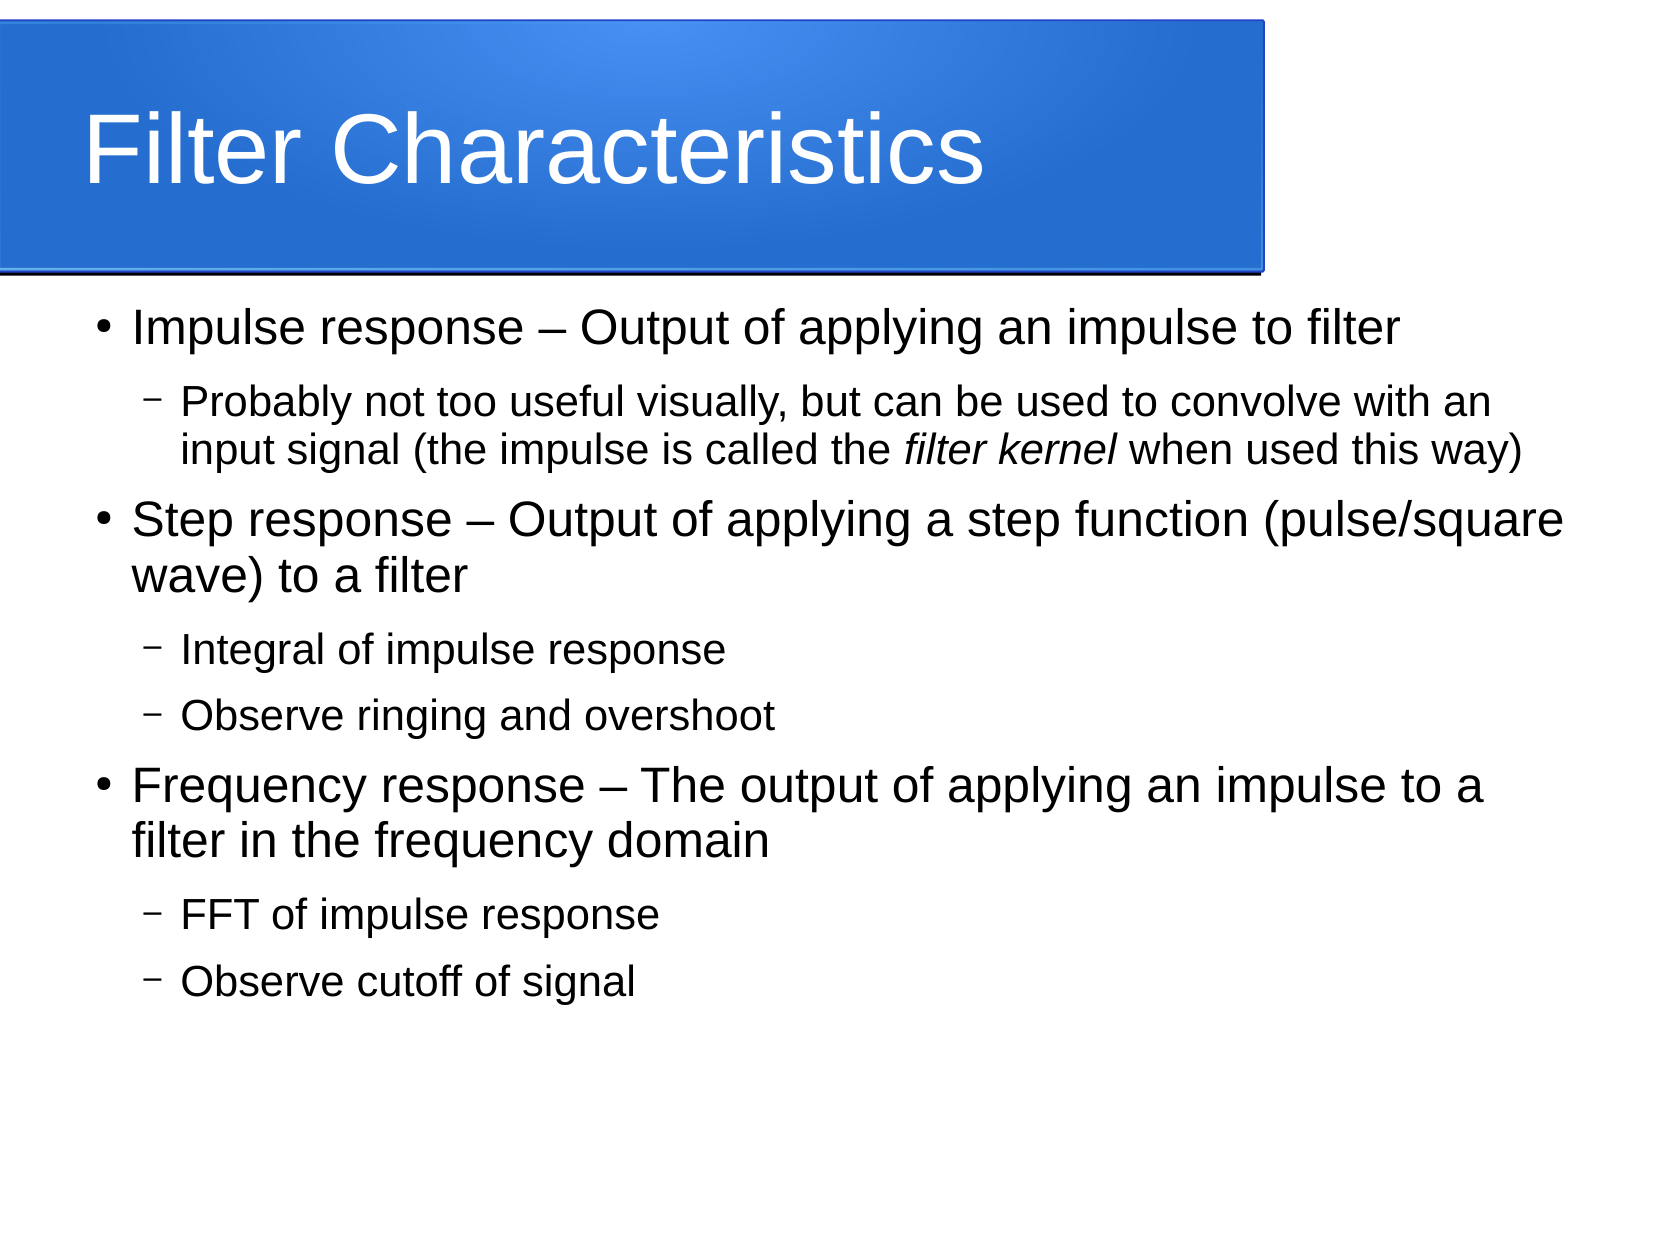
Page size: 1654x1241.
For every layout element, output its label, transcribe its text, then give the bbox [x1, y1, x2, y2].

title Filter Characteristics [82, 47, 1235, 252]
list Impulse response – Output of applying an impulse to filter Probably not too useful visually, but can be used to convolve with an input signal (the impulse is called the filter kernel when used this way) Step response – Output of applying a step function (pulse/square wave) to a filter Integral of impulse response Observe ringing and overshoot Frequency response – The output of applying an impulse to a filter in the frequency domain FFT of impulse response Observe cutoff of signal [82, 299, 1571, 1019]
